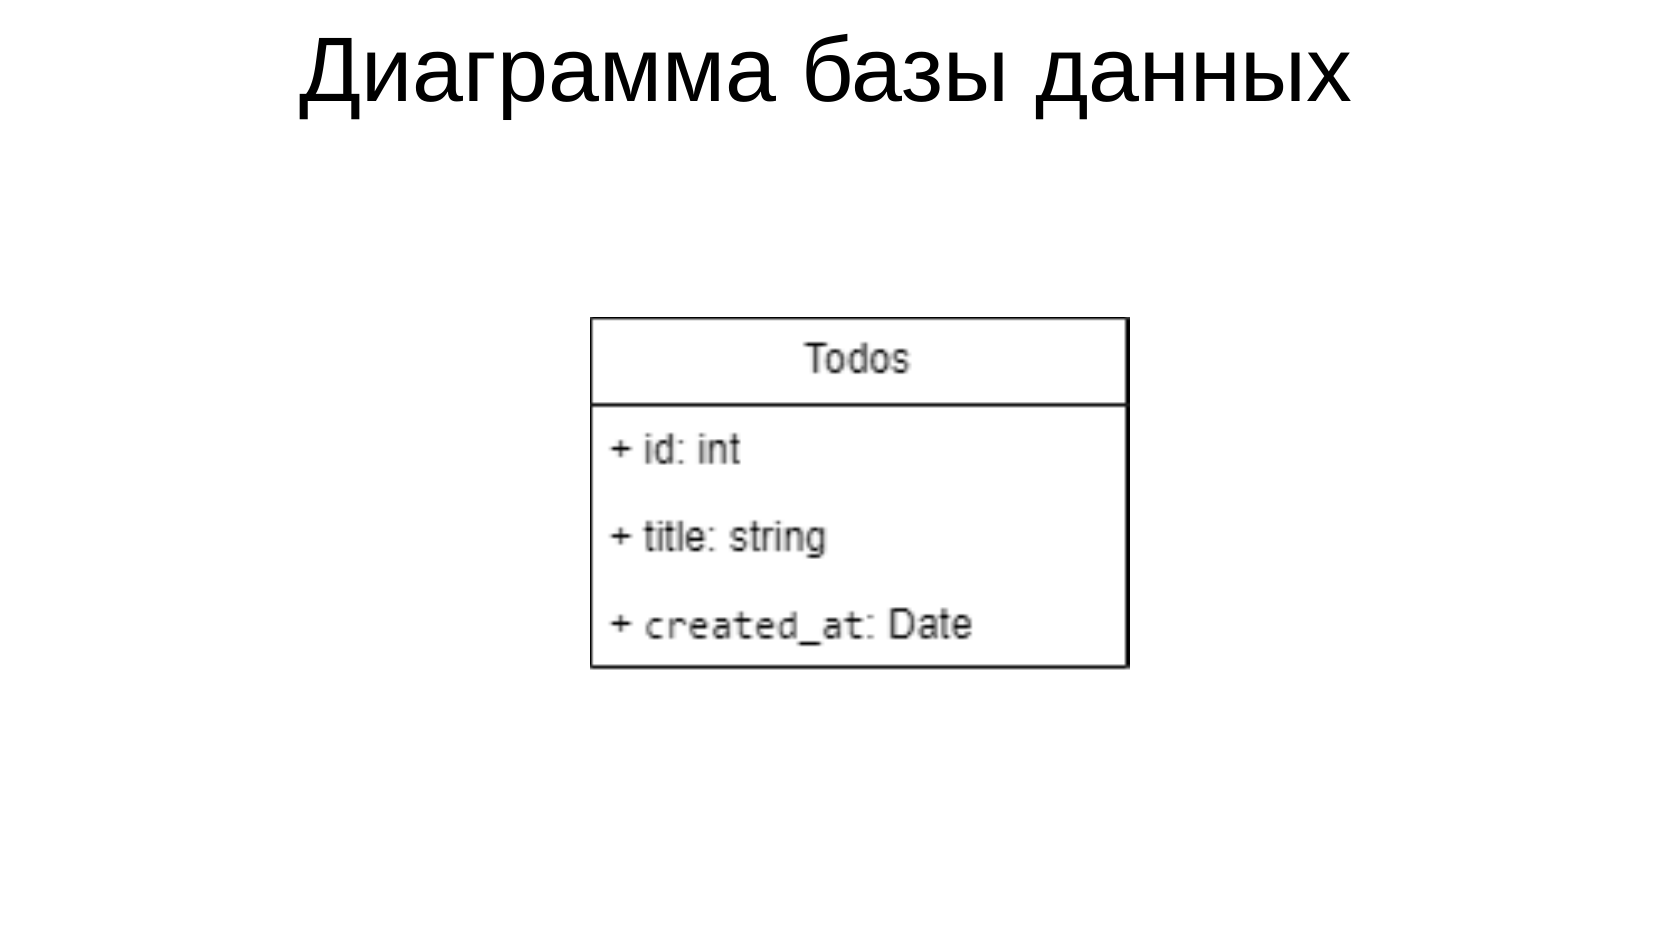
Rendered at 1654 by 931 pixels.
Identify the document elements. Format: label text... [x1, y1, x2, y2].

picture [590, 317, 1130, 680]
title Диаграмма базы данных [82, 0, 1571, 148]
